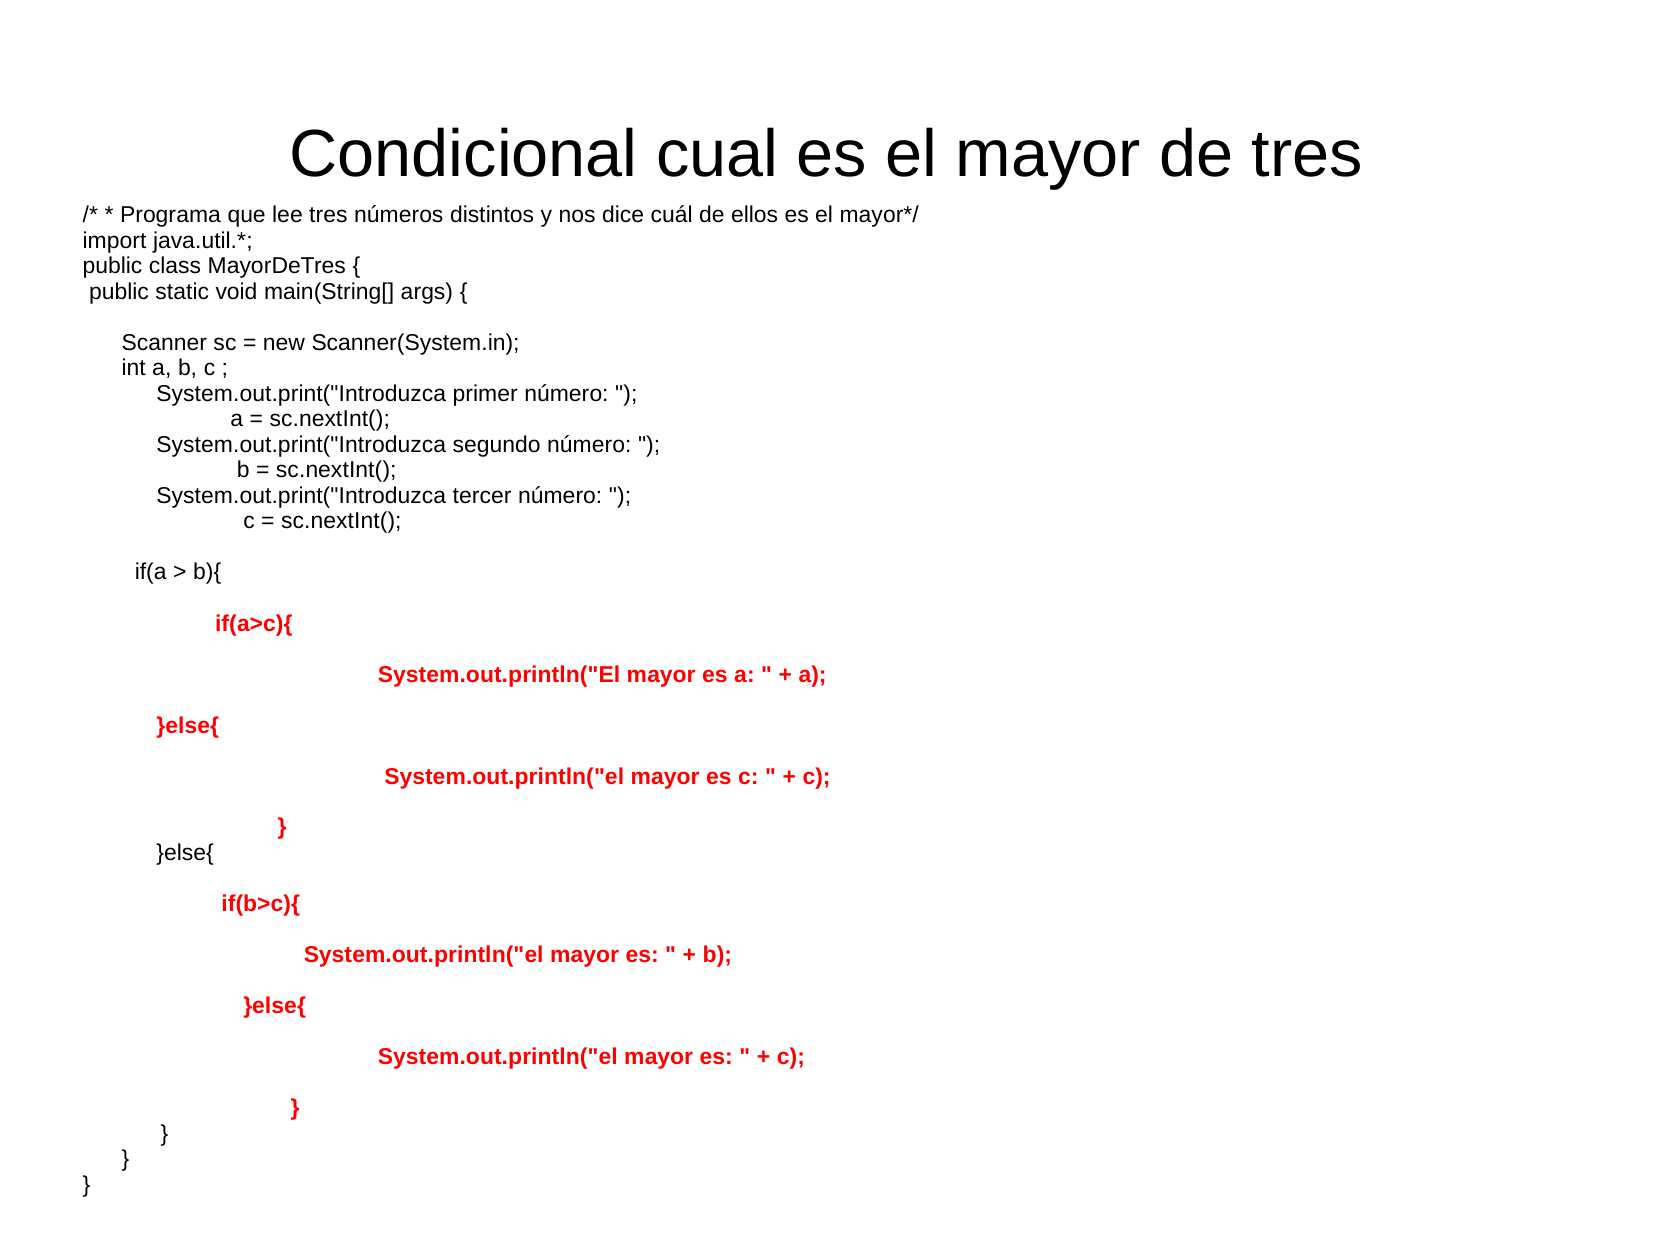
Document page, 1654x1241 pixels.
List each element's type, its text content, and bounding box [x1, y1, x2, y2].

subtitle /* * Programa que lee tres números distintos y nos dice cuál de ellos es el mayor*/ import java.util.*; public class MayorDeTres { public static void main(String[] args) { Scanner sc = new Scanner(System.in); int a, b, c ; System.out.print("Introduzca primer número: "); a = sc.nextInt(); System.out.print("Introduzca segundo número: "); b = sc.nextInt(); System.out.print("Introduzca tercer número: "); c = sc.nextInt(); if(a > b){ if(a>c){ System.out.println("El mayor es a: " + a); }else{ System.out.println("el mayor es c: " + c); } }else{ if(b>c){ System.out.println("el mayor es: " + b); }else{ System.out.println("el mayor es: " + c); } } } } [82, 188, 1571, 1211]
title Condicional cual es el mayor de tres [82, 49, 1571, 188]
